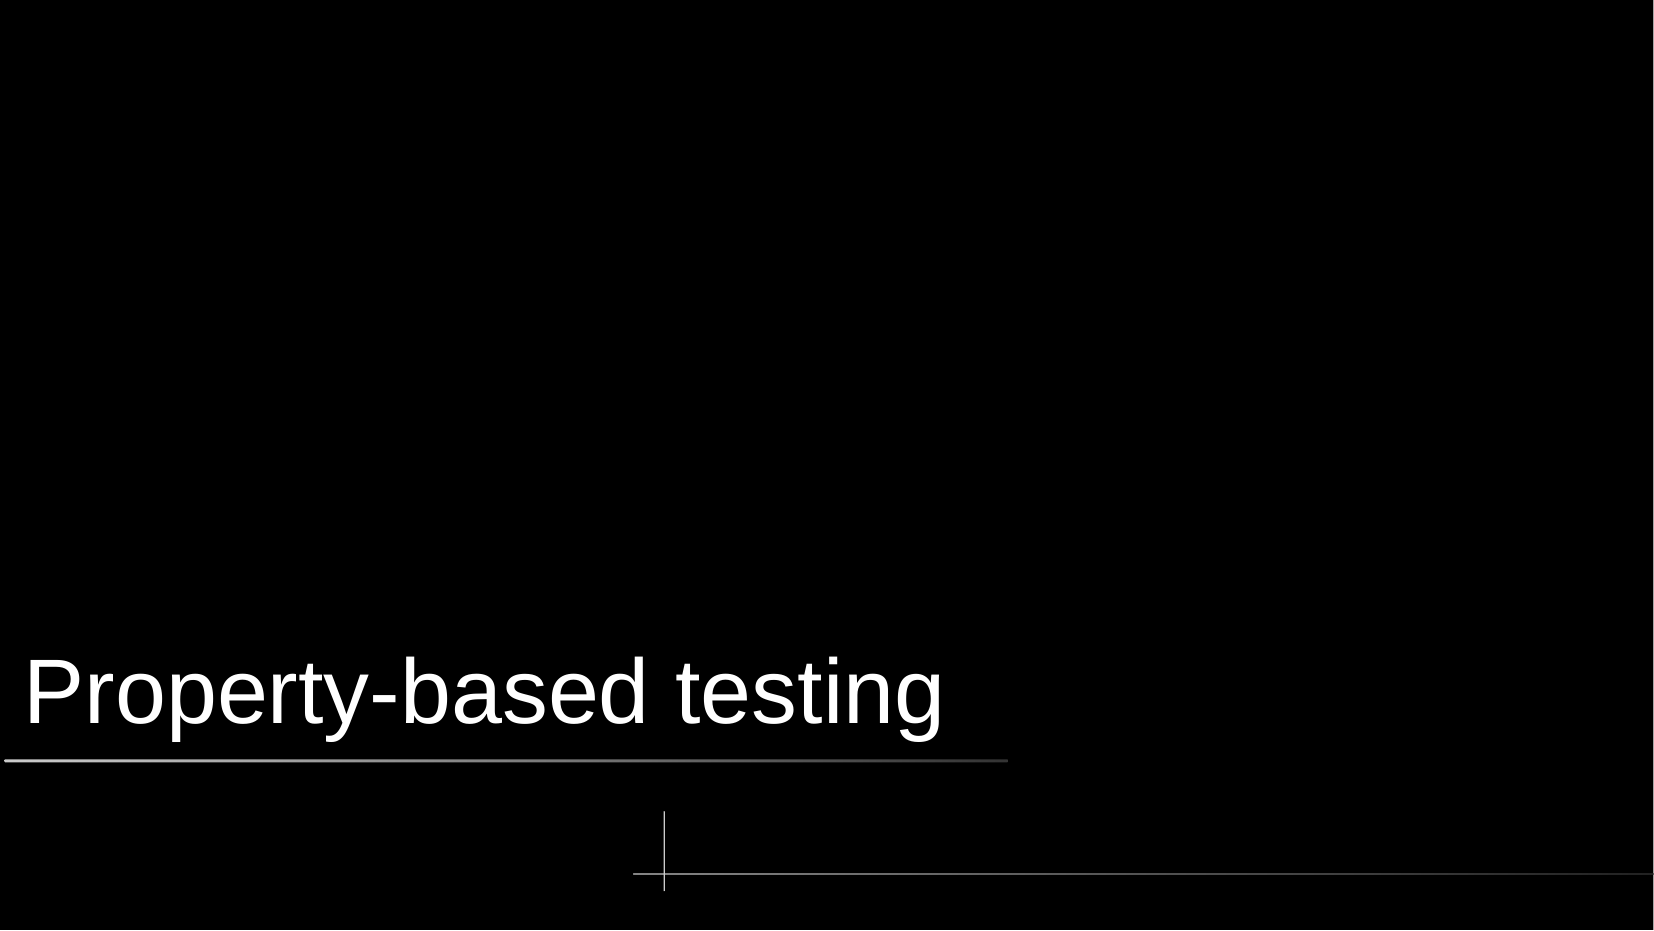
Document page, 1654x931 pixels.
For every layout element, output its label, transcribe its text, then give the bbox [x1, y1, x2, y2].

title Property-based testing [23, 637, 1501, 746]
